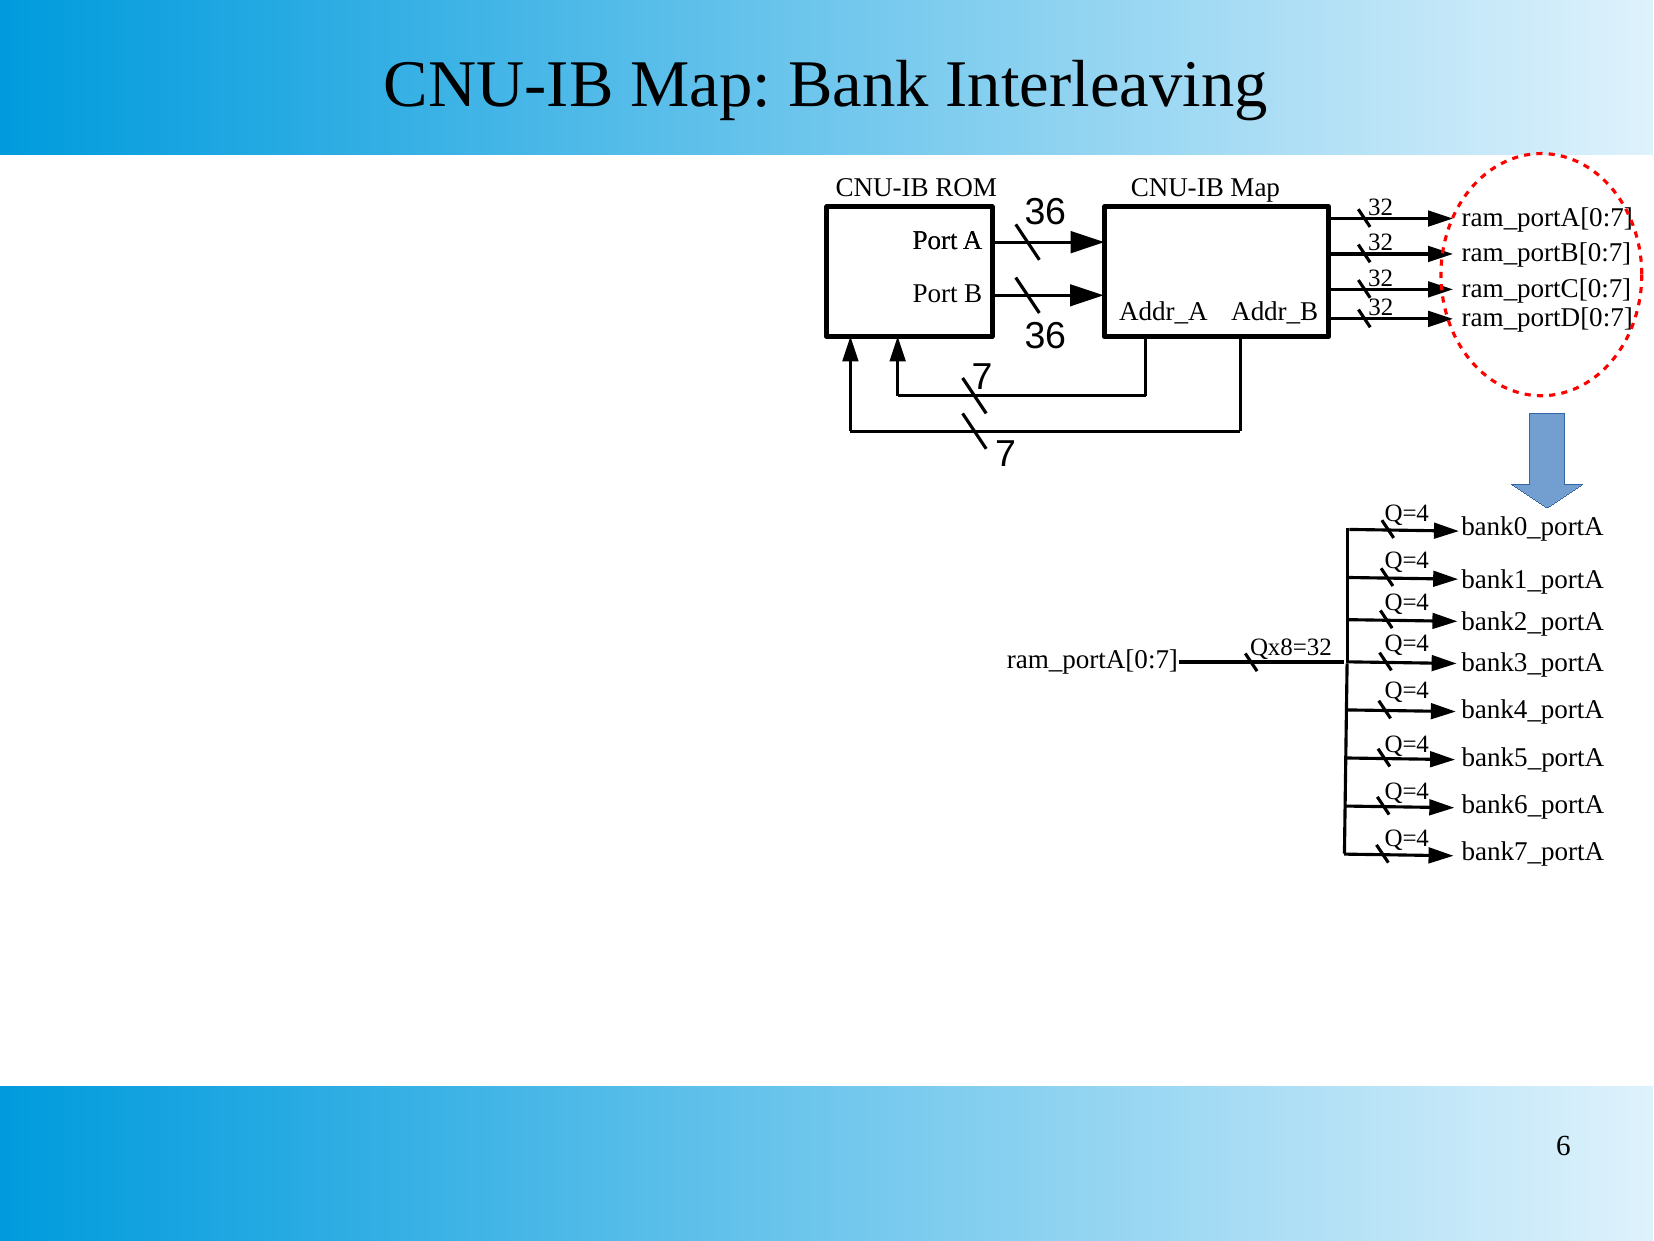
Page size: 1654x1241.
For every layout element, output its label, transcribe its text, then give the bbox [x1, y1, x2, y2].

text_box 36 [1009, 307, 1082, 364]
text_box Addr_B [1216, 289, 1341, 337]
text_box bank7_portA [1446, 829, 1637, 875]
text_box 36 [1009, 183, 1082, 240]
text_box bank2_portA [1446, 598, 1636, 640]
text_box bank6_portA [1446, 782, 1637, 827]
text_box 7 [980, 425, 1052, 483]
text_box Q=4 [1369, 491, 1453, 535]
text_box 32 [1353, 285, 1425, 331]
text_box Q=4 [1369, 722, 1453, 766]
text_box Q=4 [1369, 539, 1453, 580]
text_box bank3_portA [1446, 640, 1637, 685]
text_box bank0_portA [1446, 504, 1636, 549]
text_box 32 [1353, 220, 1425, 256]
text_box bank5_portA [1446, 734, 1637, 780]
text_box ram_portB[0:7] [1446, 230, 1654, 265]
text_box 32 [1353, 256, 1425, 285]
text_box Q=4 [1369, 769, 1453, 813]
text_box CNU-IB ROM [820, 165, 1022, 210]
text_box [1511, 413, 1583, 508]
title CNU-IB Map: Bank Interleaving [82, 31, 1571, 137]
text_box Qx8=32 [1235, 625, 1348, 669]
text_box CNU-IB Map [1116, 165, 1317, 211]
text_box Port A [897, 218, 1004, 266]
text_box Q=4 [1369, 580, 1446, 622]
text_box ram_portC[0:7] [1446, 265, 1654, 295]
text_box bank4_portA [1446, 687, 1637, 733]
text_box 7 [956, 348, 1028, 406]
text_box ram_portD[0:7] [1446, 295, 1654, 341]
text_box Q=4 [1369, 622, 1446, 665]
text_box 32 [1353, 185, 1425, 220]
text_box Port B [897, 271, 1004, 319]
text_box ram_portA[0:7] [992, 637, 1199, 685]
text_box ram_portA[0:7] [1446, 194, 1654, 230]
text_box bank1_portA [1446, 557, 1636, 598]
text_box Q=4 [1369, 669, 1453, 712]
text_box Q=4 [1369, 817, 1453, 860]
text_box Addr_A [1104, 289, 1216, 337]
